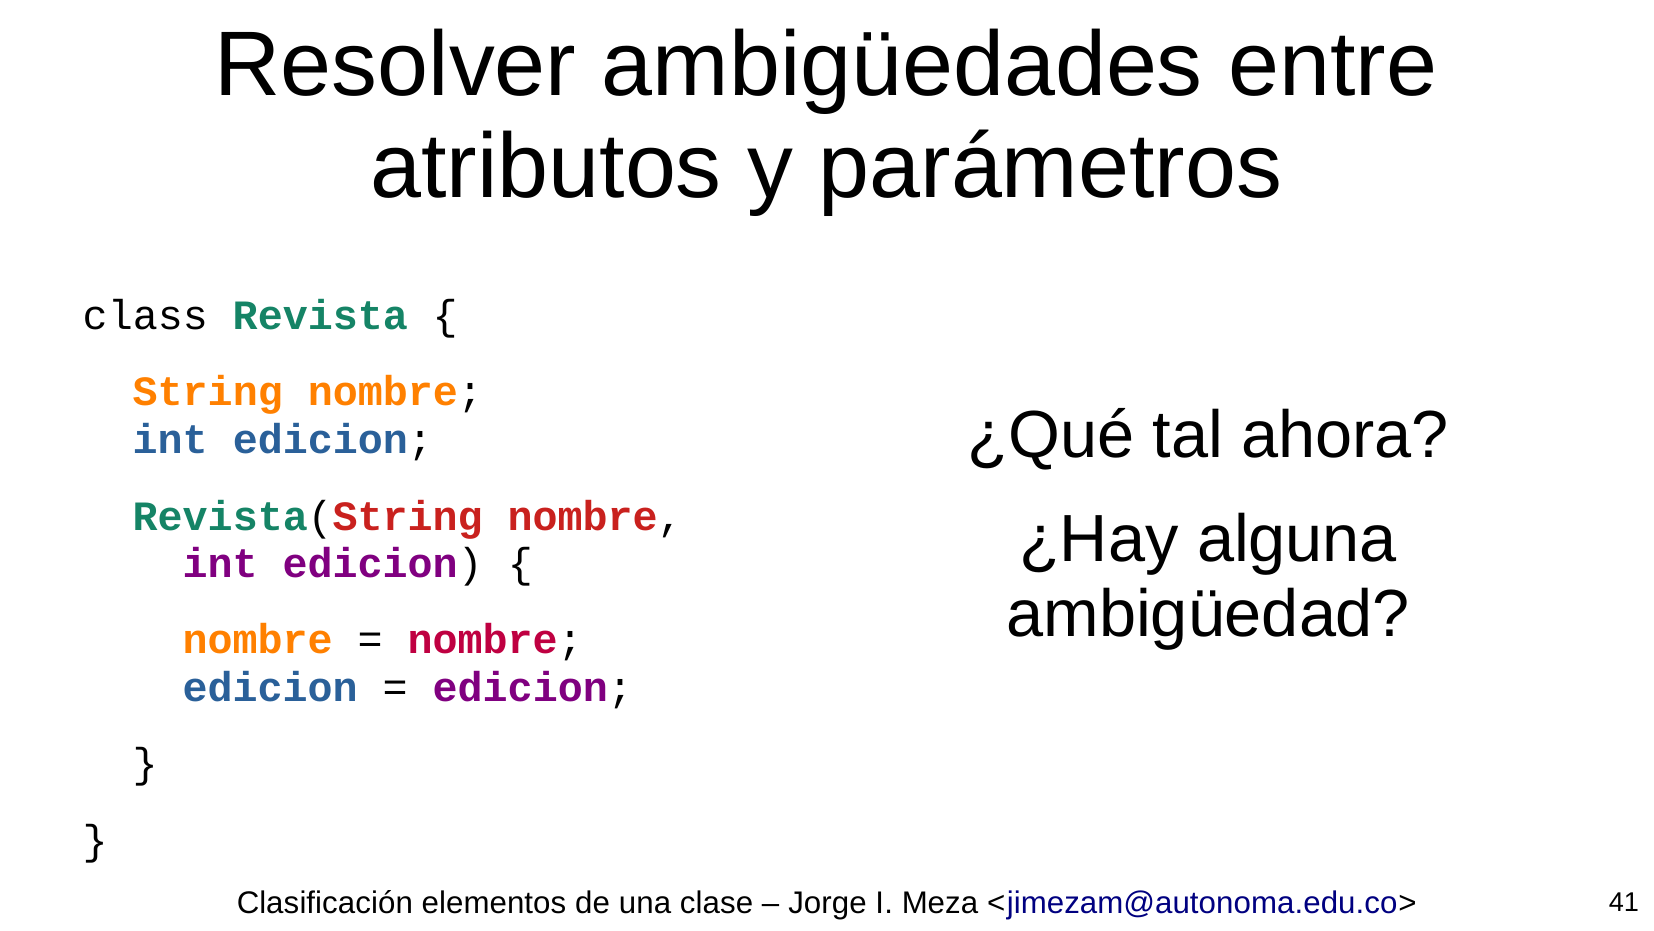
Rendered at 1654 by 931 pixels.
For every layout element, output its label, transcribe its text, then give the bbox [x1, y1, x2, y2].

list class Revista { String nombre; int edicion; Revista(String nombre, int edicion) { nombre = nombre; edicion = edicion; } } [82, 217, 809, 879]
list ¿Qué tal ahora? ¿Hay alguna ambigüedad? [845, 217, 1572, 879]
title Resolver ambigüedades entre atributos y parámetros [82, 12, 1571, 218]
